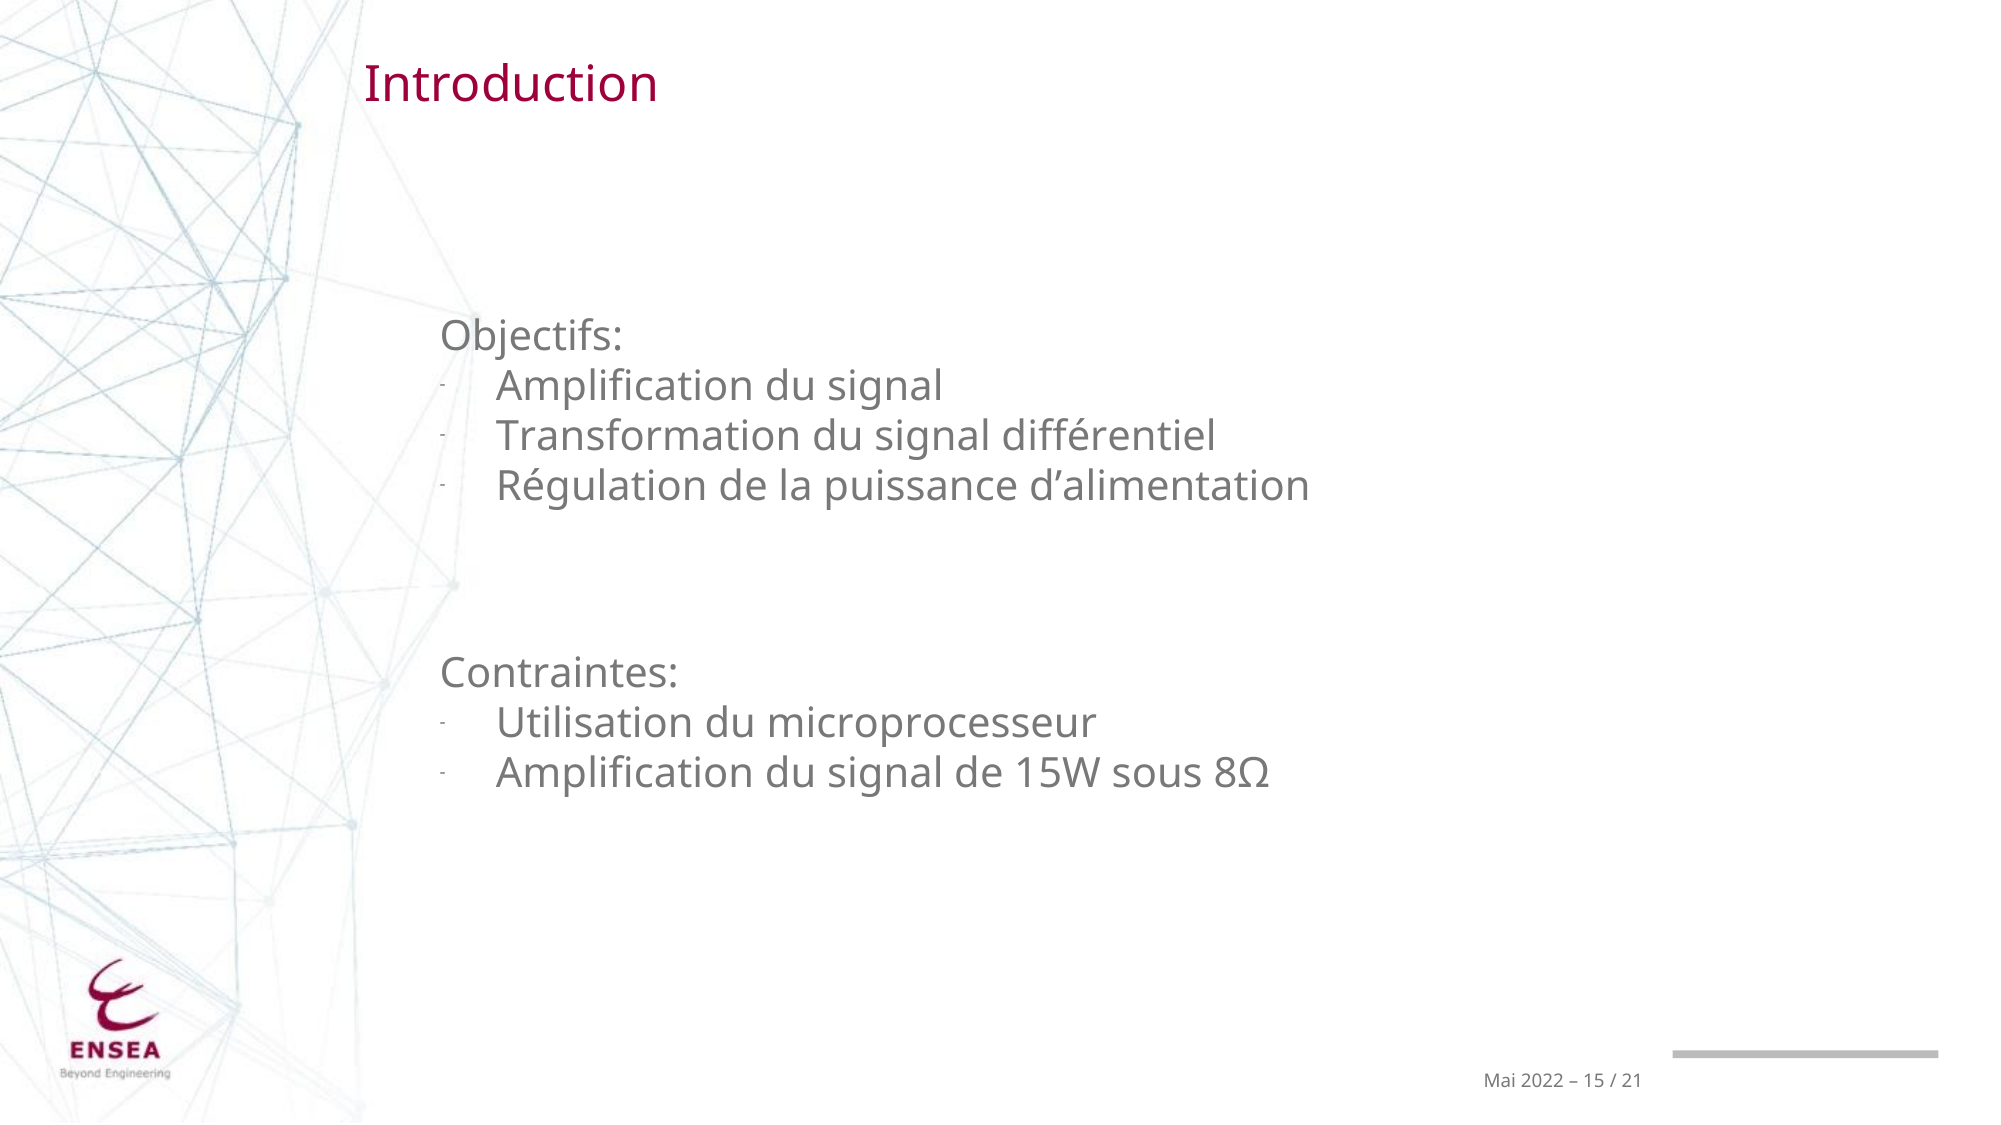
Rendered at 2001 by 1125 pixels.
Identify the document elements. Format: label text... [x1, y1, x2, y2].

text_box Mai 2022 – ‹#› / 21 [1468, 1061, 1951, 1102]
text_box [1673, 1050, 1938, 1058]
text_box Objectifs: Amplification du signal Transformation du signal différentiel Régulation de la puissance d’alimentation [425, 301, 1422, 566]
text_box Introduction [349, 44, 944, 123]
text_box Contraintes: Utilisation du microprocesseur Amplification du signal de 15W sous 8Ω [425, 638, 1458, 854]
